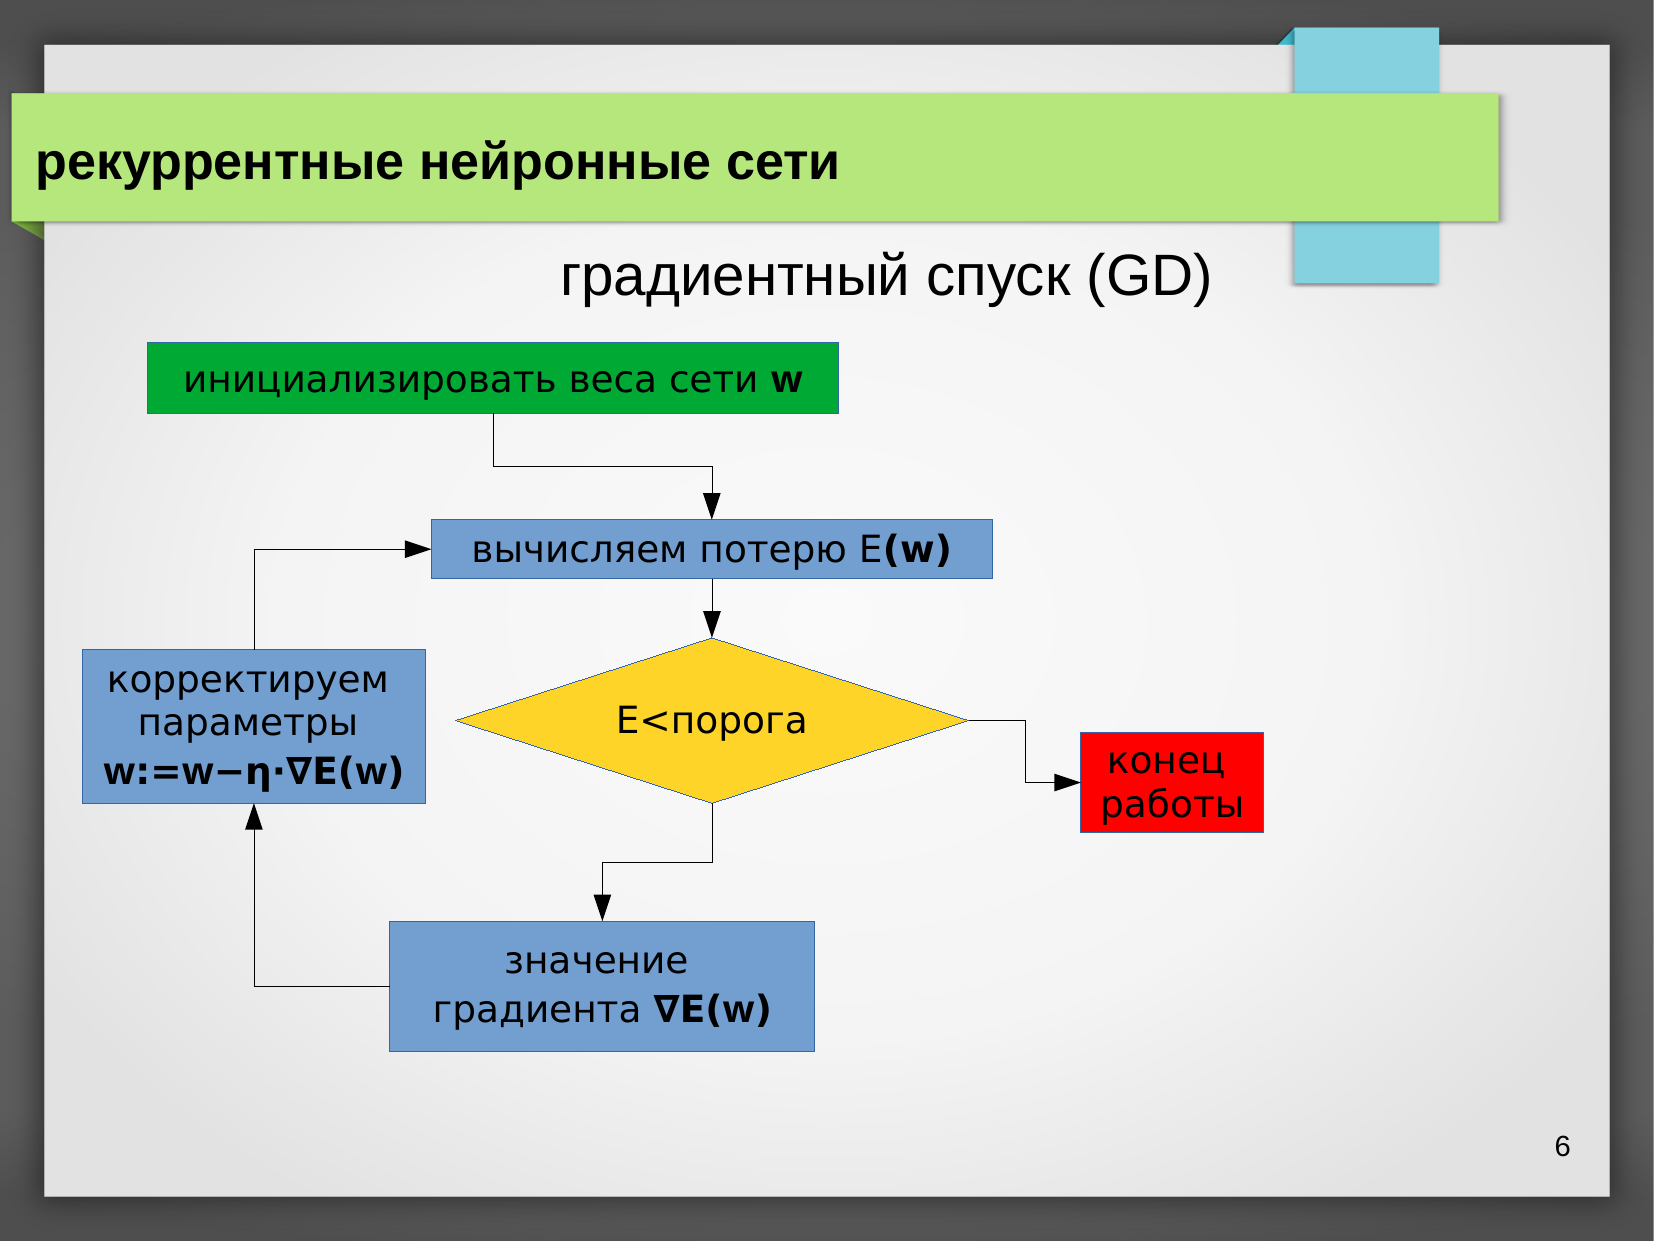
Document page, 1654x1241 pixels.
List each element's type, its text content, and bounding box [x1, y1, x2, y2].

text_box значение градиента ∇E(w) [389, 921, 815, 1052]
picture [0, 0, 1654, 1241]
title рекуррентные нейронные сети [35, 121, 1489, 201]
text_box инициализировать веса сети w [147, 342, 839, 414]
text_box вычисляем потерю E(w) [431, 519, 993, 579]
text_box E<порога [455, 638, 968, 804]
text_box градиентный спуск (GD) [545, 224, 1288, 319]
text_box корректируем параметры w:=w−η⋅∇E(w) [82, 649, 426, 804]
text_box конец работы [1080, 732, 1264, 833]
